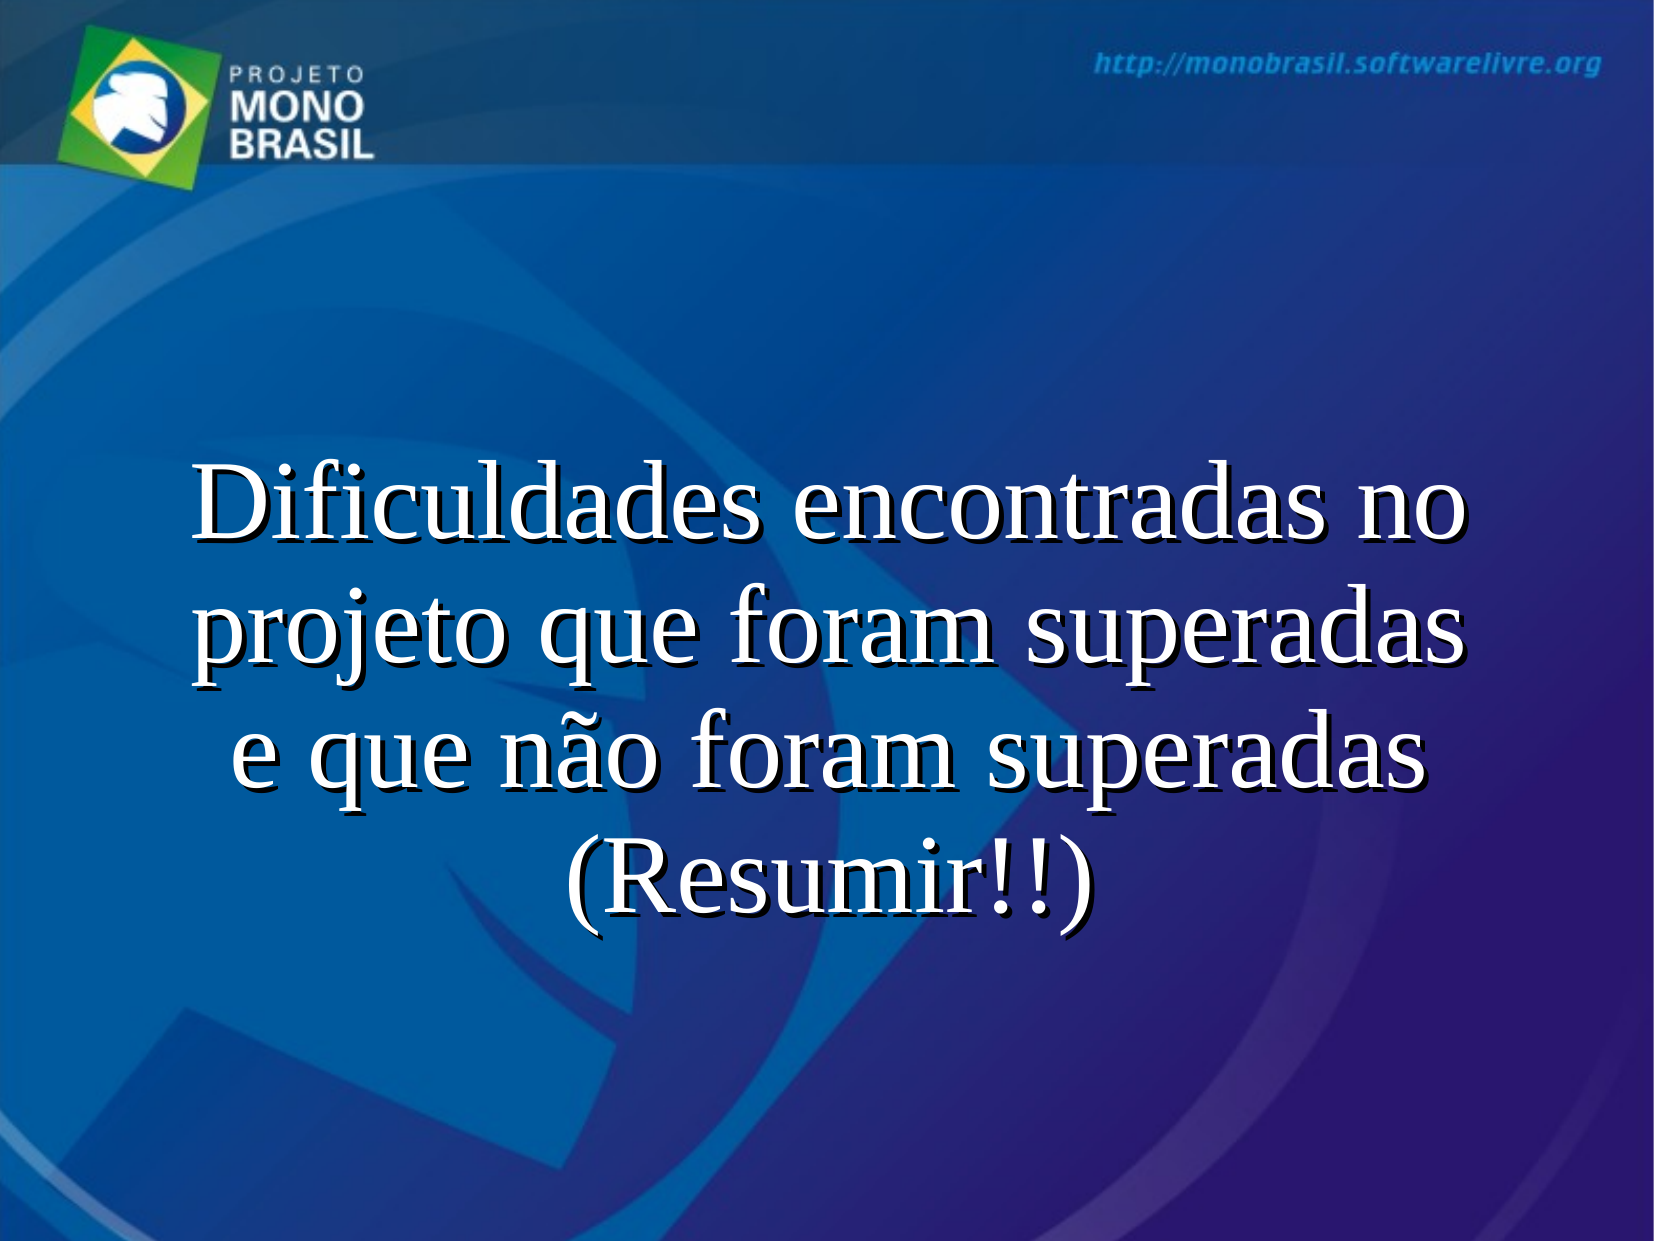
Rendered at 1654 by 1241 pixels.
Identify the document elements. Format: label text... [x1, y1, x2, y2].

picture [0, 0, 1654, 1241]
text_box Dificuldades encontradas no projeto que foram superadas e que não foram superadas (Resumir!!) [162, 438, 1498, 982]
